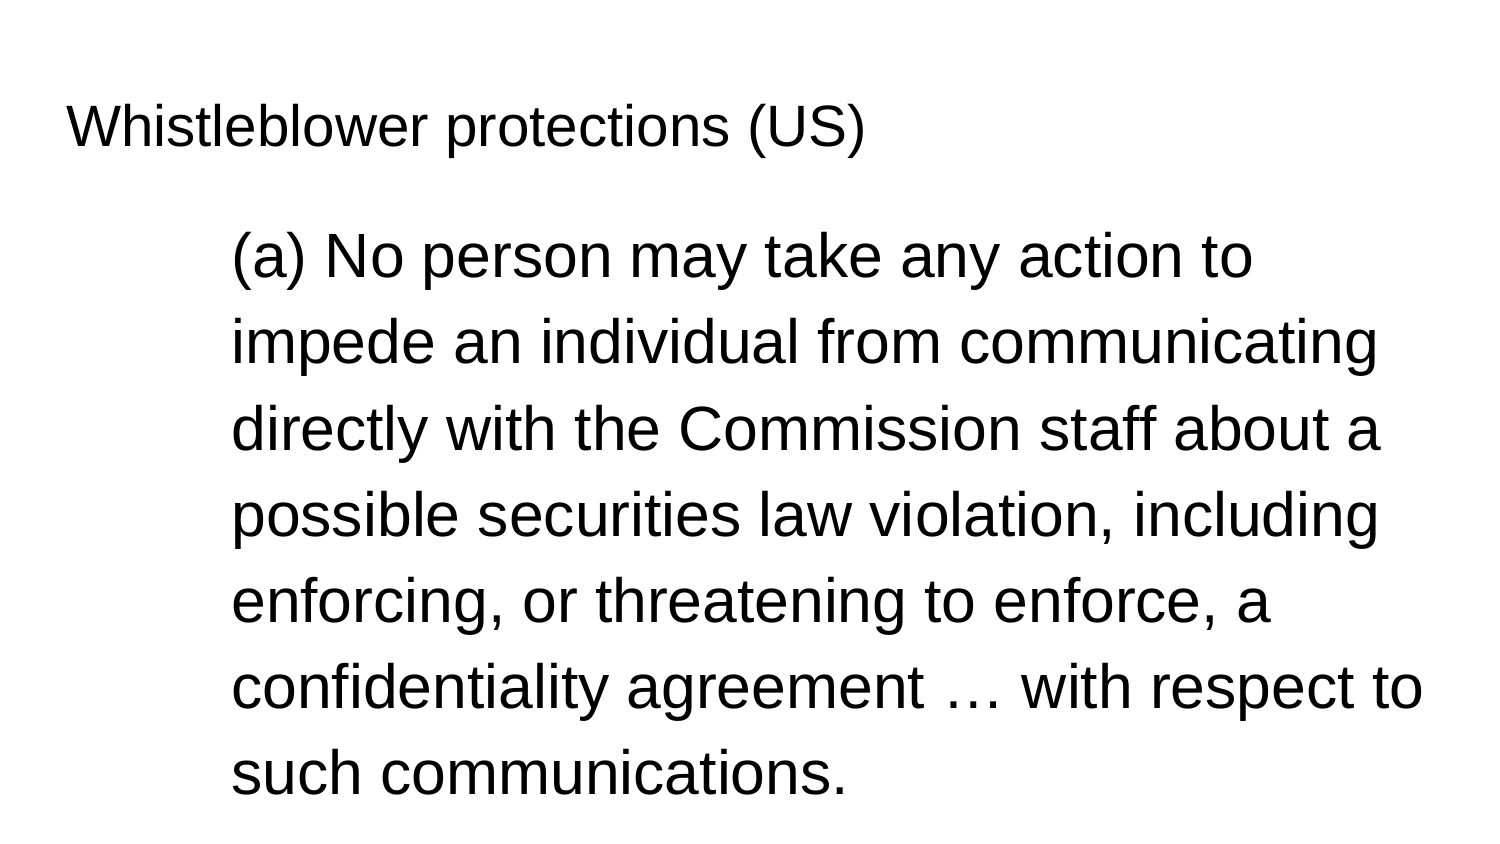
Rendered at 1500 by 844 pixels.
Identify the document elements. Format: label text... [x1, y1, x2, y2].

list (a) No person may take any action to impede an individual from communicating directly with the Commission staff about a possible securities law violation, including enforcing, or threatening to enforce, a confidentiality agreement … with respect to such communications. [216, 189, 1449, 809]
title Whistleblower protections (US) [51, 72, 1449, 167]
